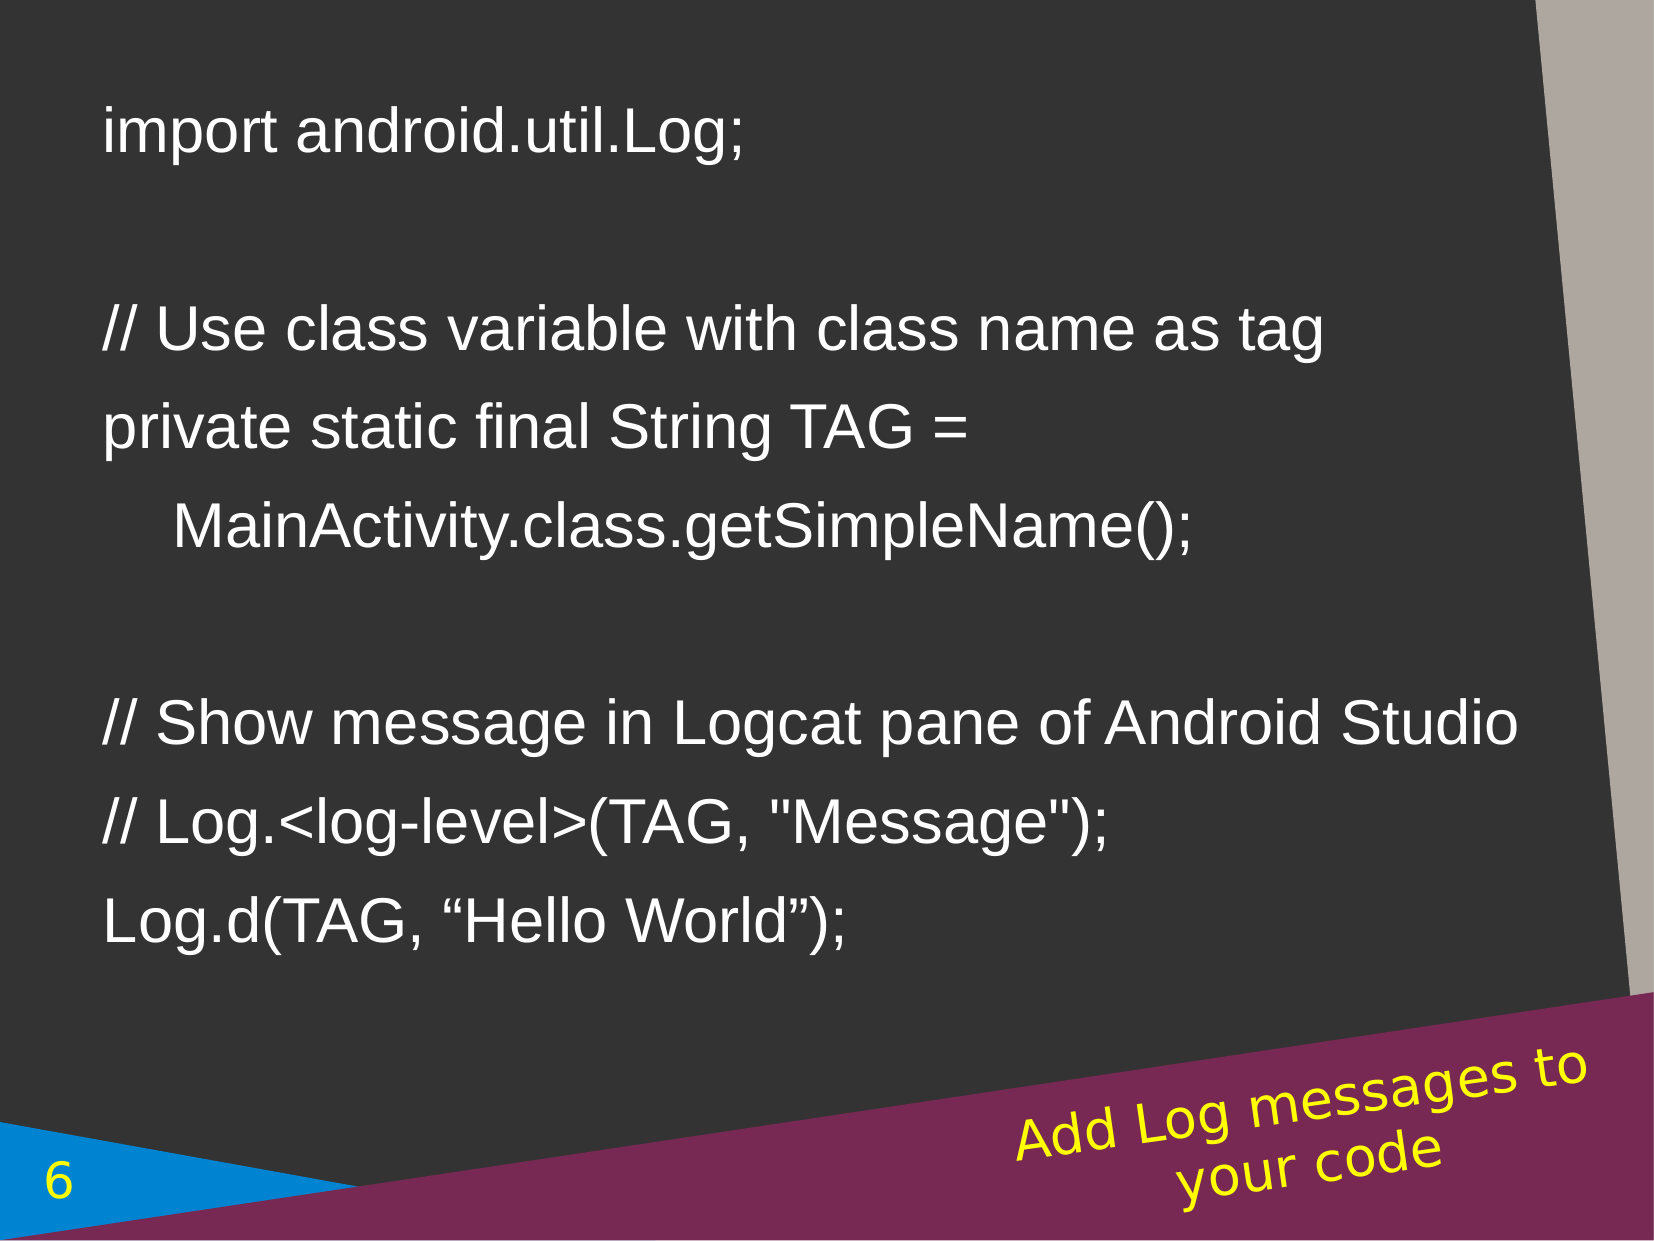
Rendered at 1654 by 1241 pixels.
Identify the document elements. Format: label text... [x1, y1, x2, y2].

list import android.util.Log; // Use class variable with class name as tag private static final String TAG = MainActivity.class.getSimpleName(); // Show message in Logcat pane of Android Studio // Log.<log-level>(TAG, "Message"); Log.d(TAG, “Hello World”); [35, 59, 1524, 993]
title Add Log messages to your code [956, 995, 1654, 1241]
